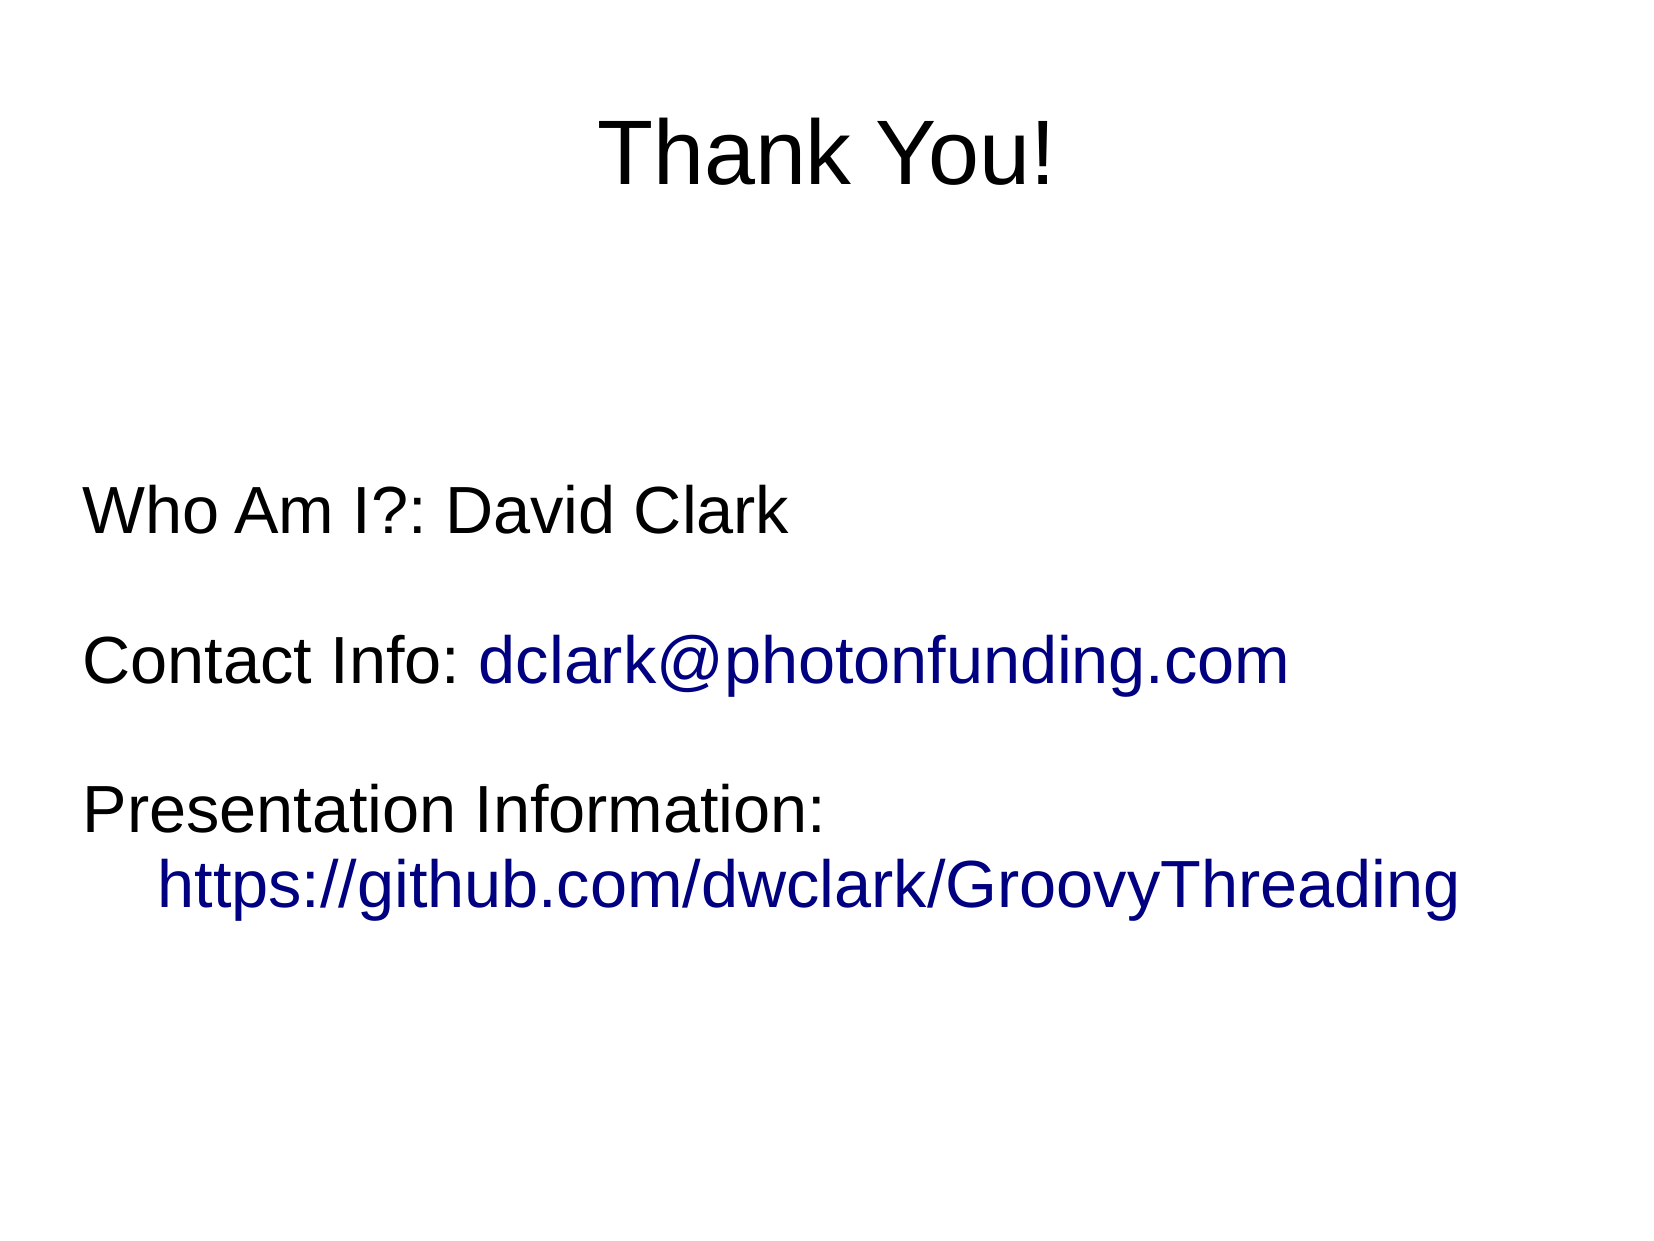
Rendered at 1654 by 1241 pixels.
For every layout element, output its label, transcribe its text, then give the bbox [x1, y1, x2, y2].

title Thank You! [82, 49, 1571, 257]
subtitle Who Am I?: David Clark Contact Info: dclark@photonfunding.com Presentation Information: https://github.com/dwclark/GroovyThreading [82, 270, 1538, 1201]
